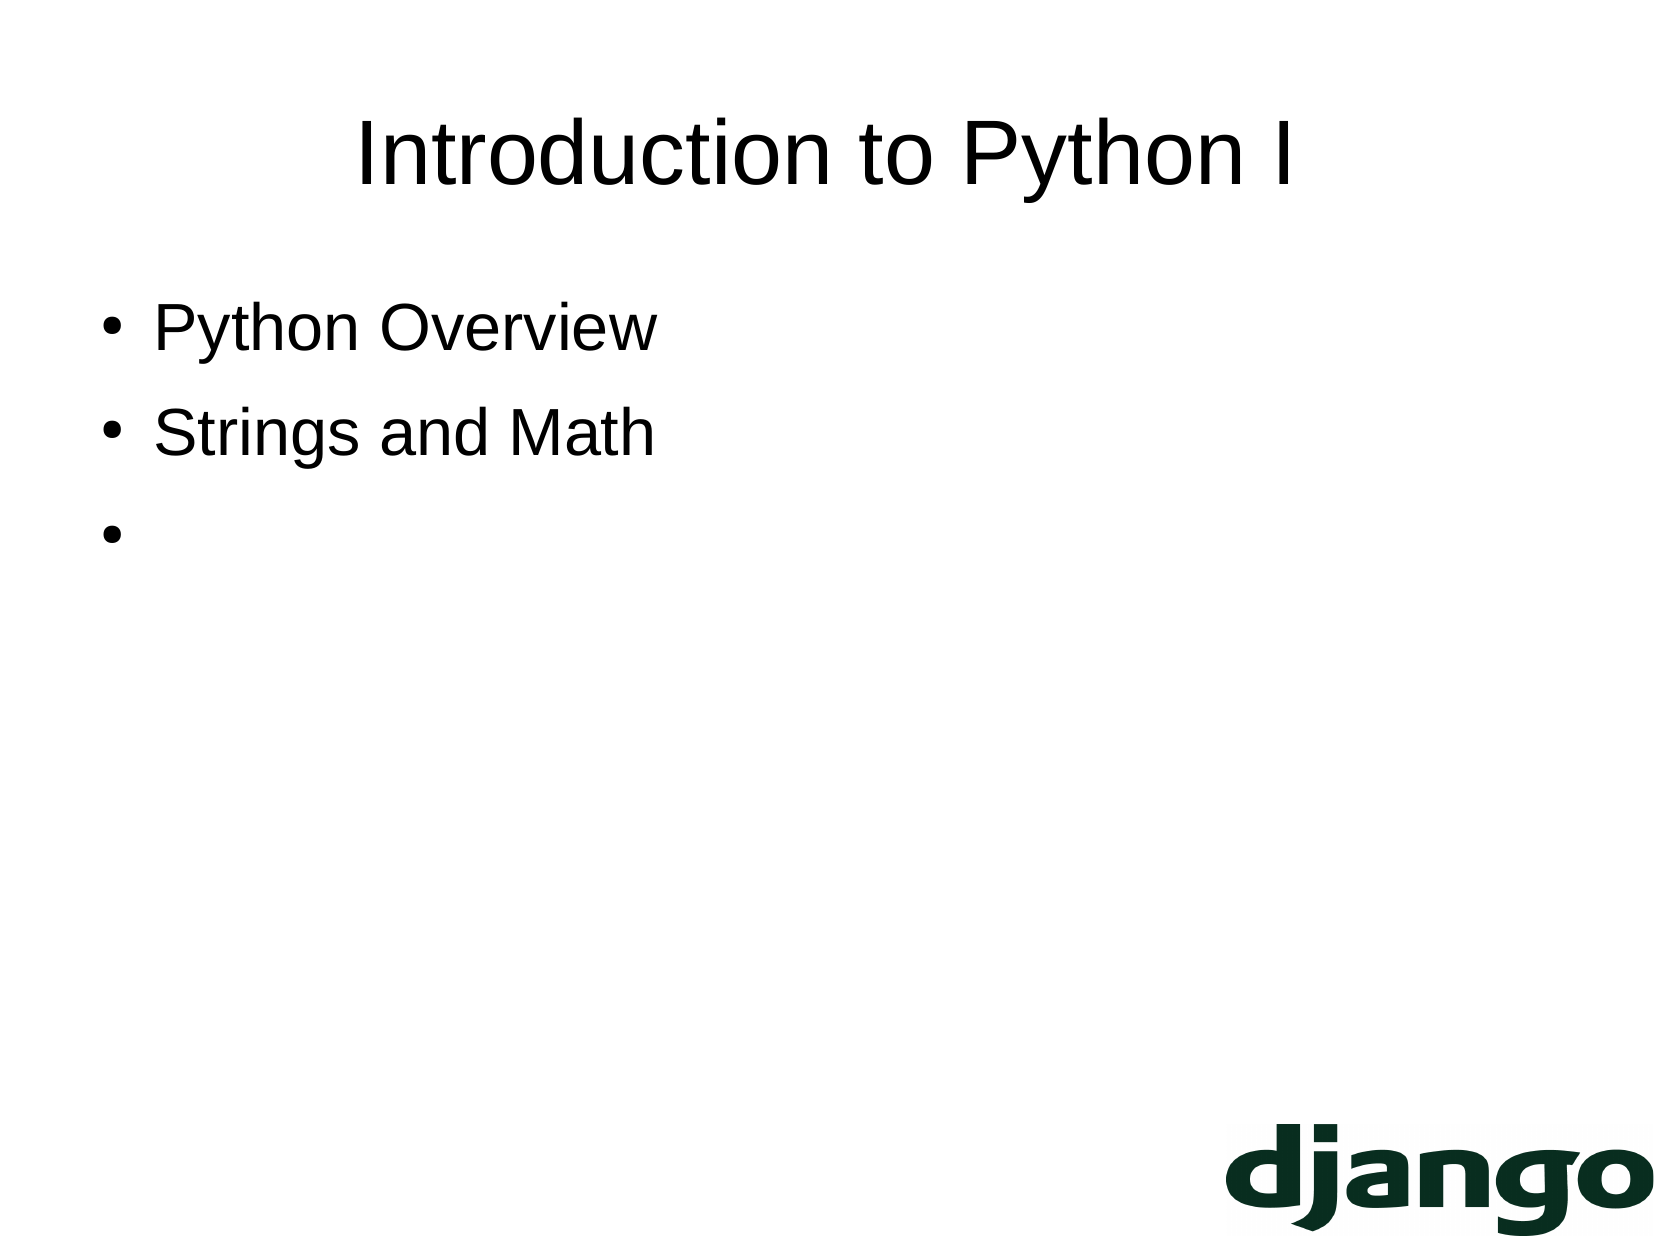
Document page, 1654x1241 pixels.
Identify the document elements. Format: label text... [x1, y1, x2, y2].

list Python Overview Strings and Math [82, 290, 1571, 1109]
title Introduction to Python I [82, 49, 1571, 257]
picture [1226, 1124, 1654, 1236]
